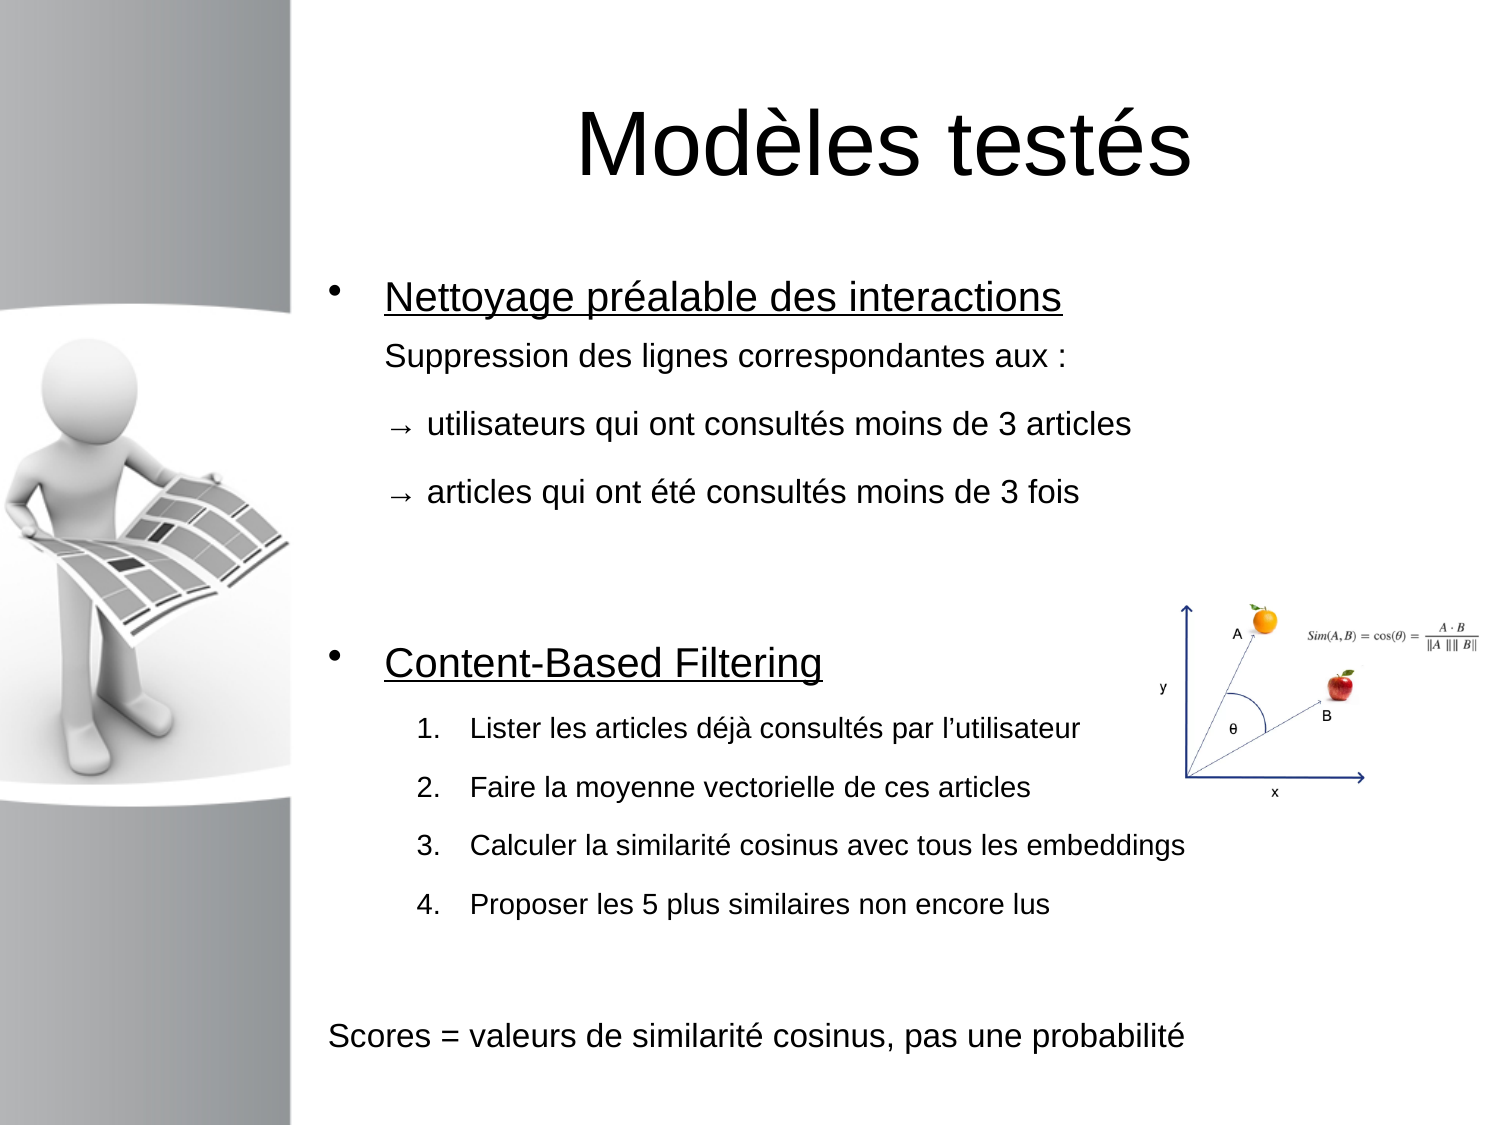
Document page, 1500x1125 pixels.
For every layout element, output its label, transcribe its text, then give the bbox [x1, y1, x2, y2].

picture [0, 0, 1500, 1125]
list Nettoyage préalable des interactions Suppression des lignes correspondantes aux : → utilisateurs qui ont consultés moins de 3 articles → articles qui ont été consultés moins de 3 fois Content-Based Filtering Lister les articles déjà consultés par l’utilisateur Faire la moyenne vectorielle de ces articles Calculer la similarité cosinus avec tous les embeddings Proposer les 5 plus similaires non encore lus Scores = valeurs de similarité cosinus, pas une probabilité [312, 262, 1500, 1093]
title Modèles testés [312, 45, 1477, 233]
picture [1151, 587, 1480, 798]
